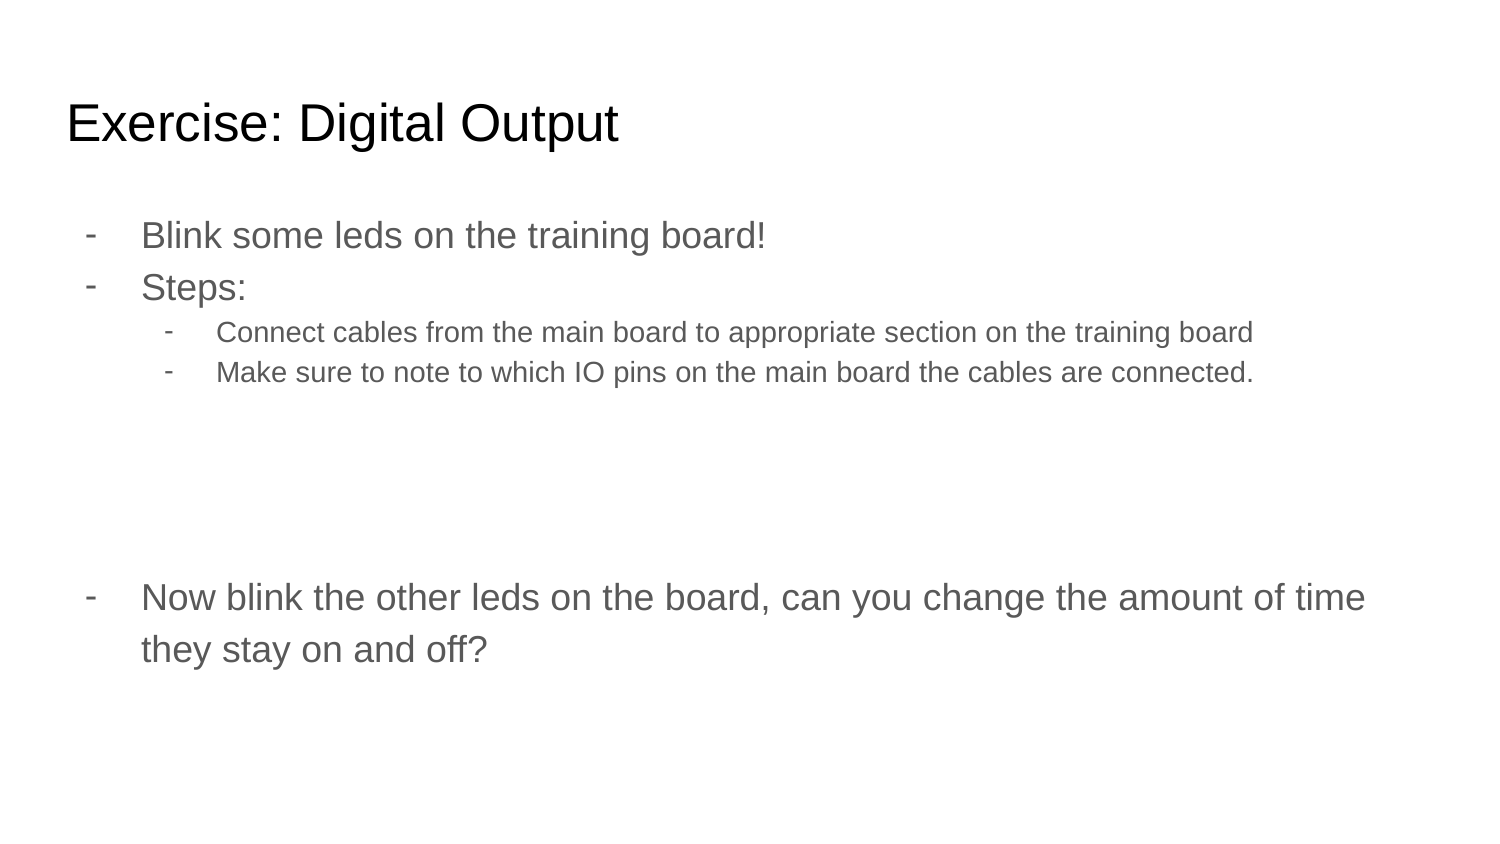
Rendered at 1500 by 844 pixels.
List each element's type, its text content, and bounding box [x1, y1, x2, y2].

list Blink some leds on the training board! Steps: Connect cables from the main board to appropriate section on the training board Make sure to note to which IO pins on the main board the cables are connected. Now blink the other leds on the board, can you change the amount of time they stay on and off? [51, 189, 1449, 750]
title Exercise: Digital Output [51, 72, 1449, 167]
